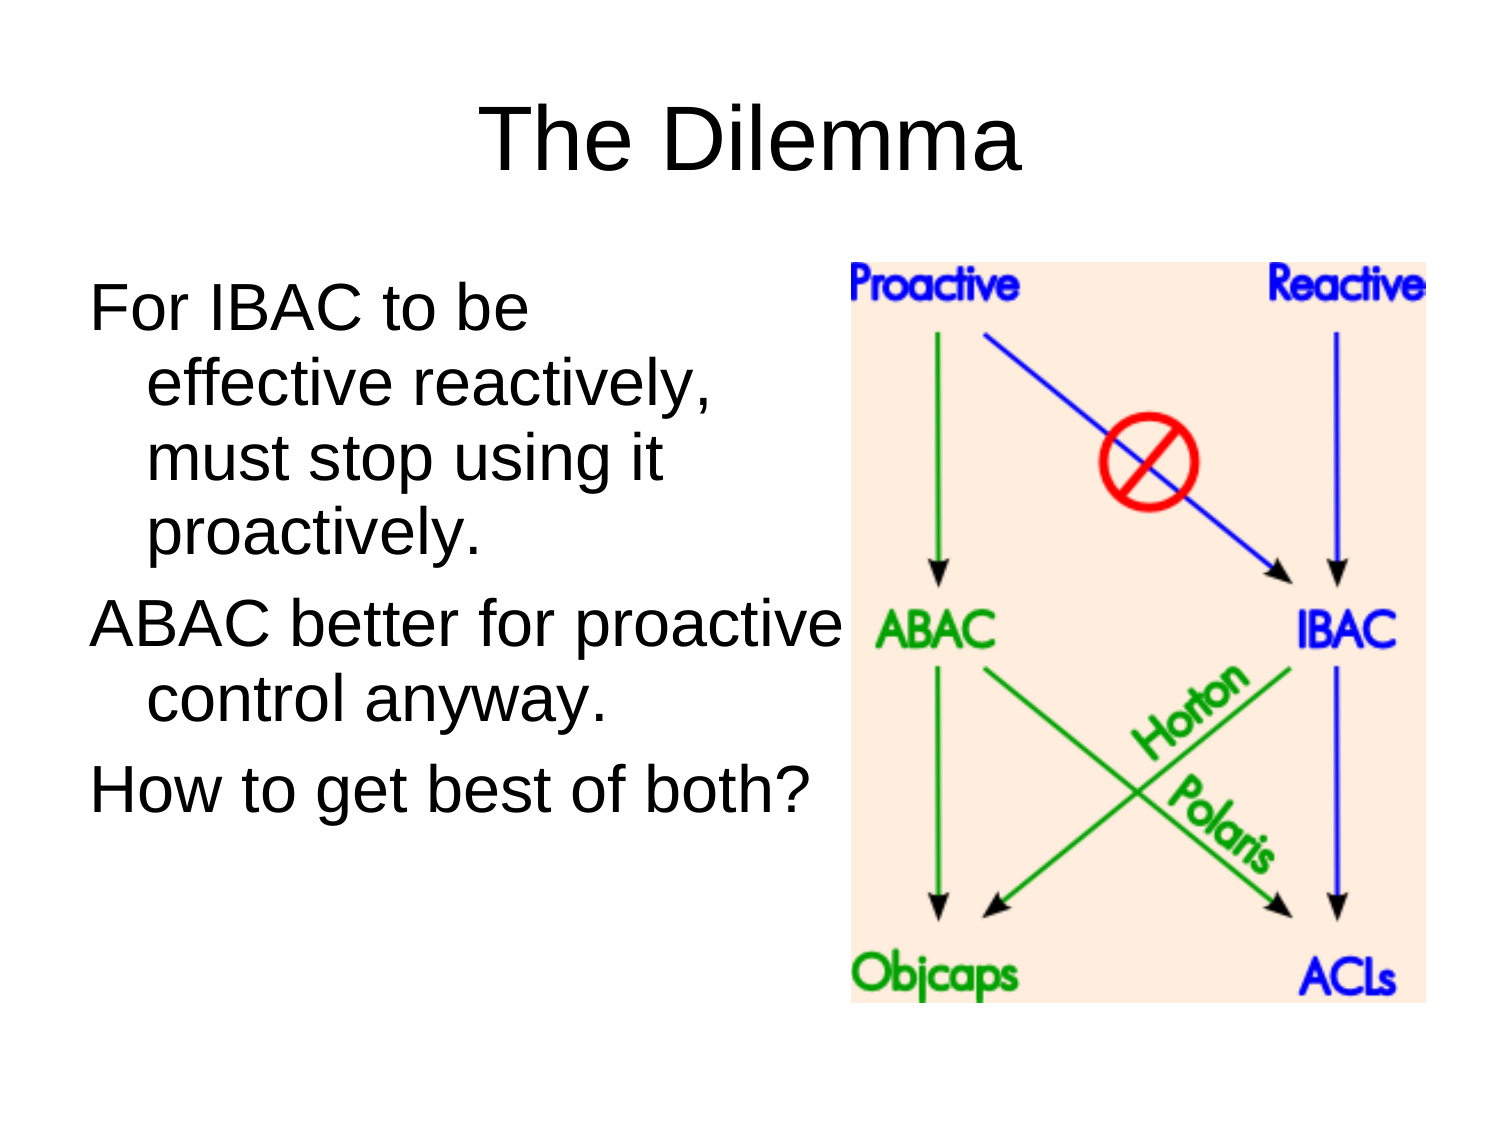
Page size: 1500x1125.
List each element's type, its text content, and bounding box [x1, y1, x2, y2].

list For IBAC to be effective reactively, must stop using it proactively. ABAC better for proactive control anyway. How to get best of both? [75, 262, 1426, 1006]
picture [851, 262, 1426, 1003]
title The Dilemma [75, 45, 1426, 233]
